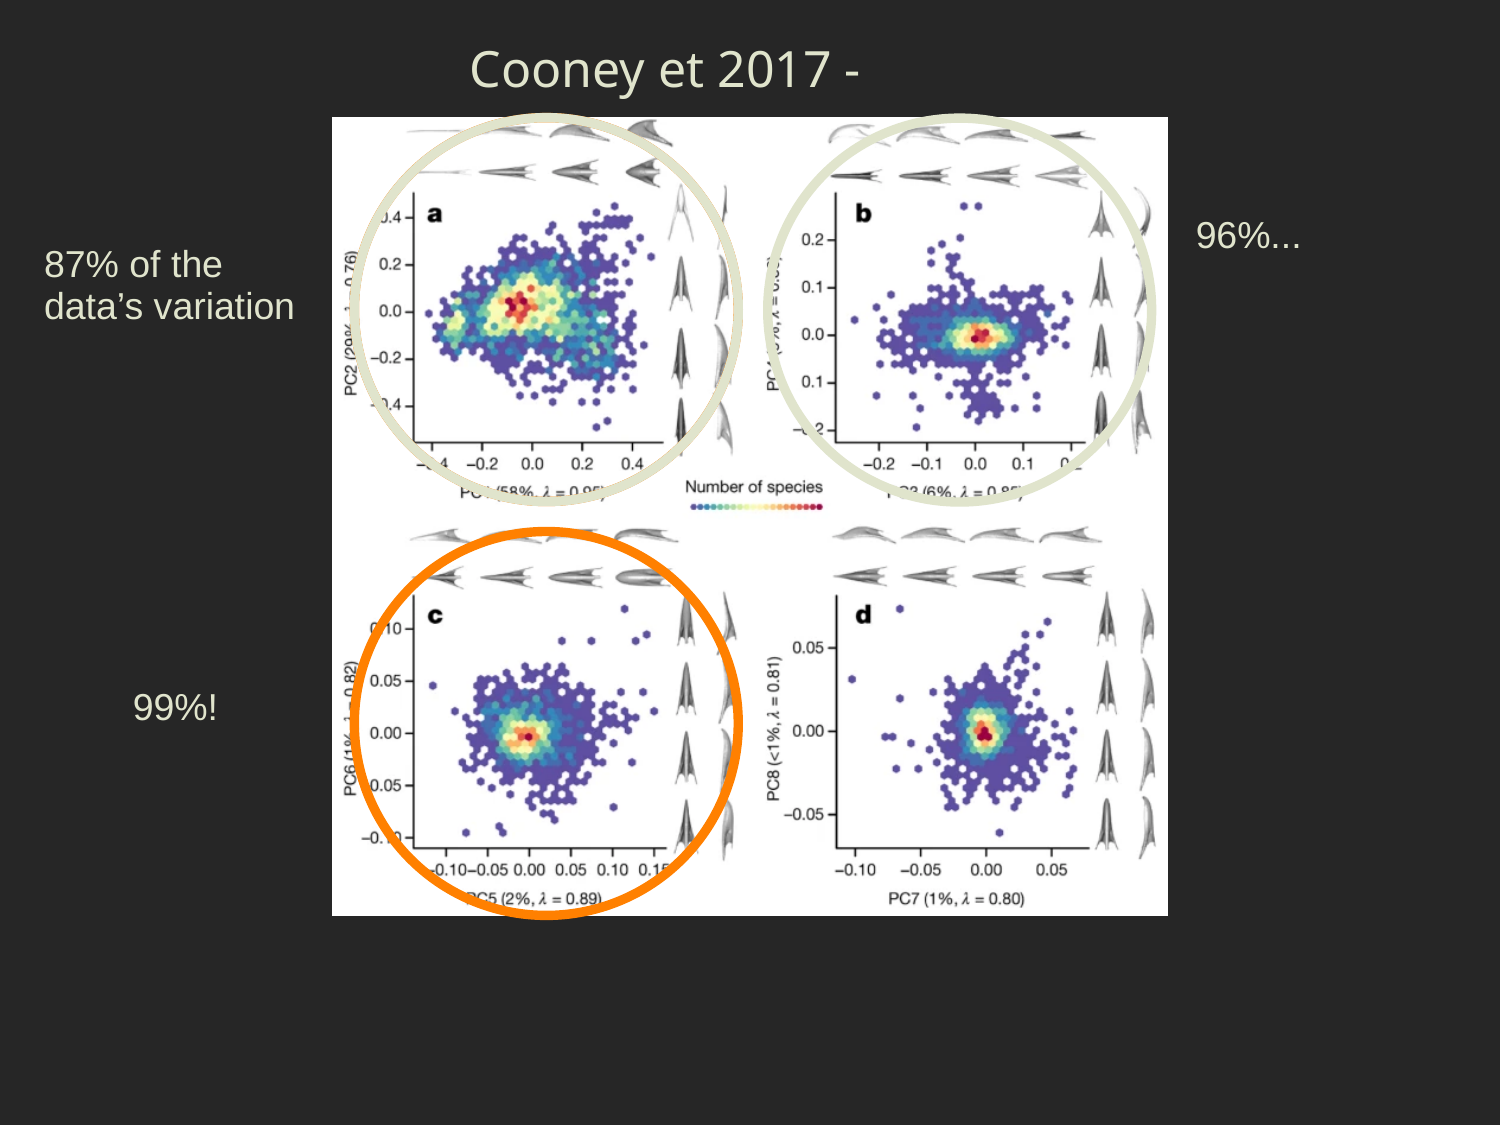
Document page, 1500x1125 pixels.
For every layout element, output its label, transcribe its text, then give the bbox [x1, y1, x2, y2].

text_box 96%... [1181, 206, 1477, 462]
picture [332, 117, 1168, 916]
text_box Cooney et 2017 - Nature [454, 26, 1046, 117]
picture [360, 537, 733, 910]
picture [360, 123, 733, 496]
picture [773, 123, 1146, 497]
text_box 99%! [118, 679, 296, 768]
text_box 87% of the data’s variation [29, 236, 325, 492]
